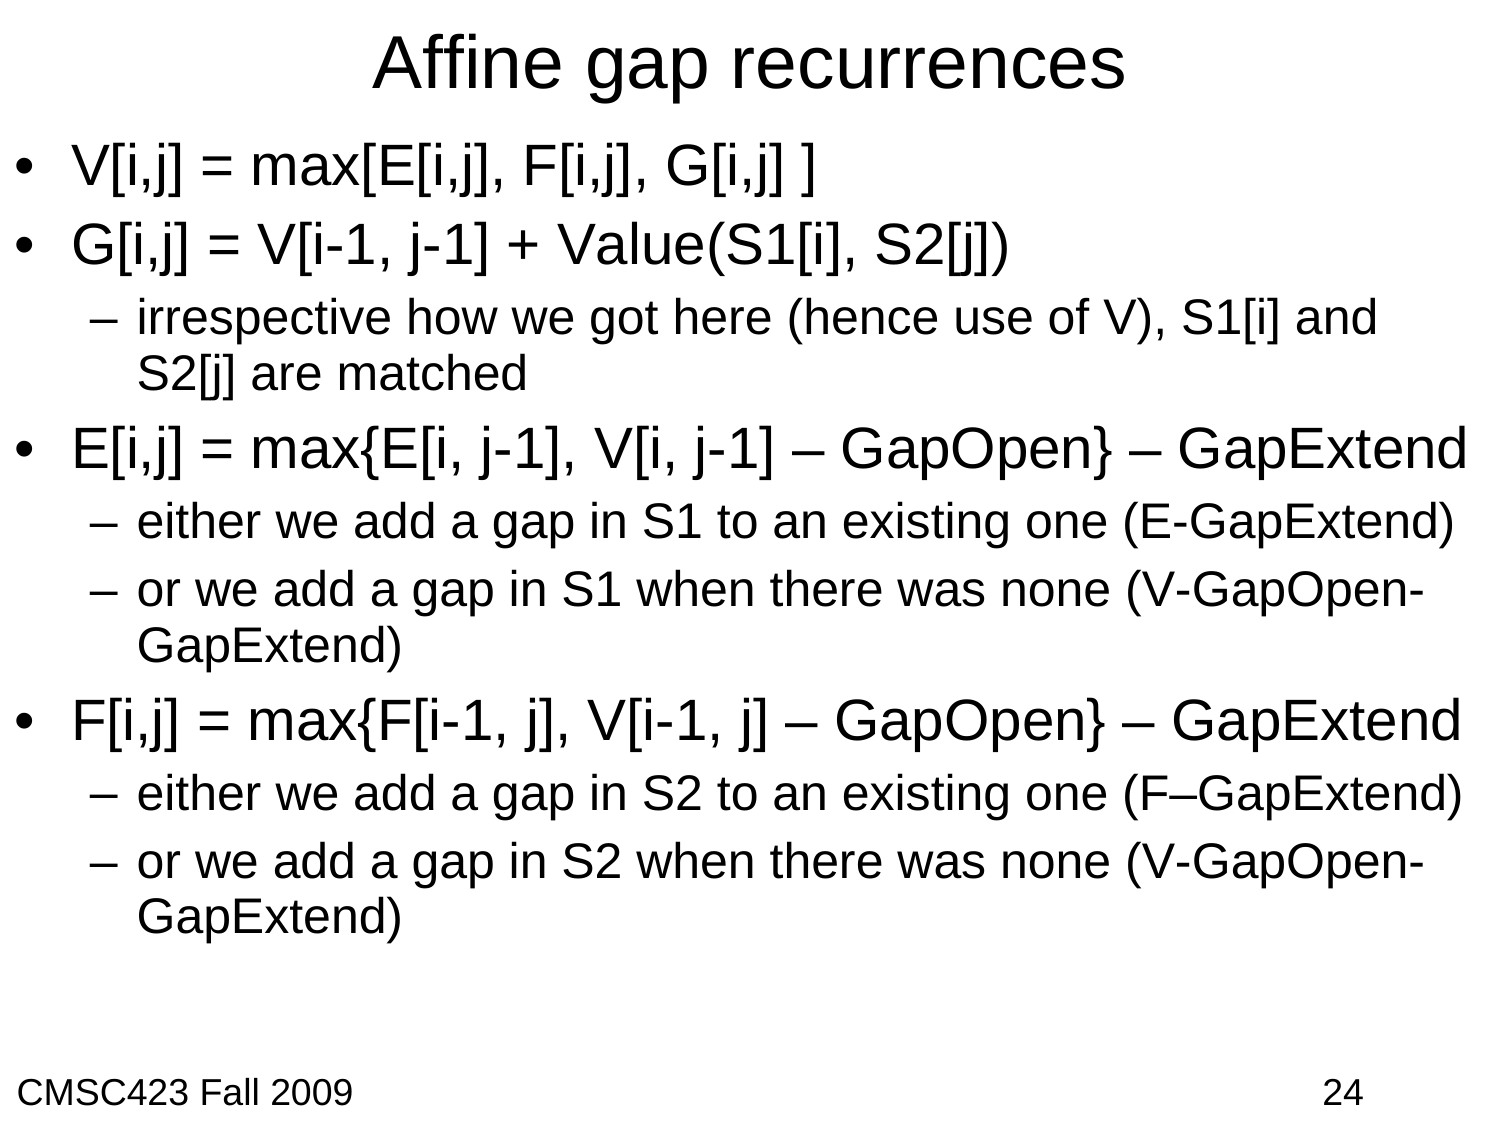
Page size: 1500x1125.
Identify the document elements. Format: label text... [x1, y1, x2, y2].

title Affine gap recurrences [0, 12, 1500, 113]
list V[i,j] = max[E[i,j], F[i,j], G[i,j] ] G[i,j] = V[i-1, j-1] + Value(S1[i], S2[j]) irrespective how we got here (hence use of V), S1[i] and S2[j] are matched E[i,j] = max{E[i, j-1], V[i, j-1] – GapOpen} – GapExtend either we add a gap in S1 to an existing one (E-GapExtend) or we add a gap in S1 when there was none (V-GapOpen-GapExtend) F[i,j] = max{F[i-1, j], V[i-1, j] – GapOpen} – GapExtend either we add a gap in S2 to an existing one (F–GapExtend) or we add a gap in S2 when there was none (V-GapOpen-GapExtend) [0, 124, 1500, 1125]
